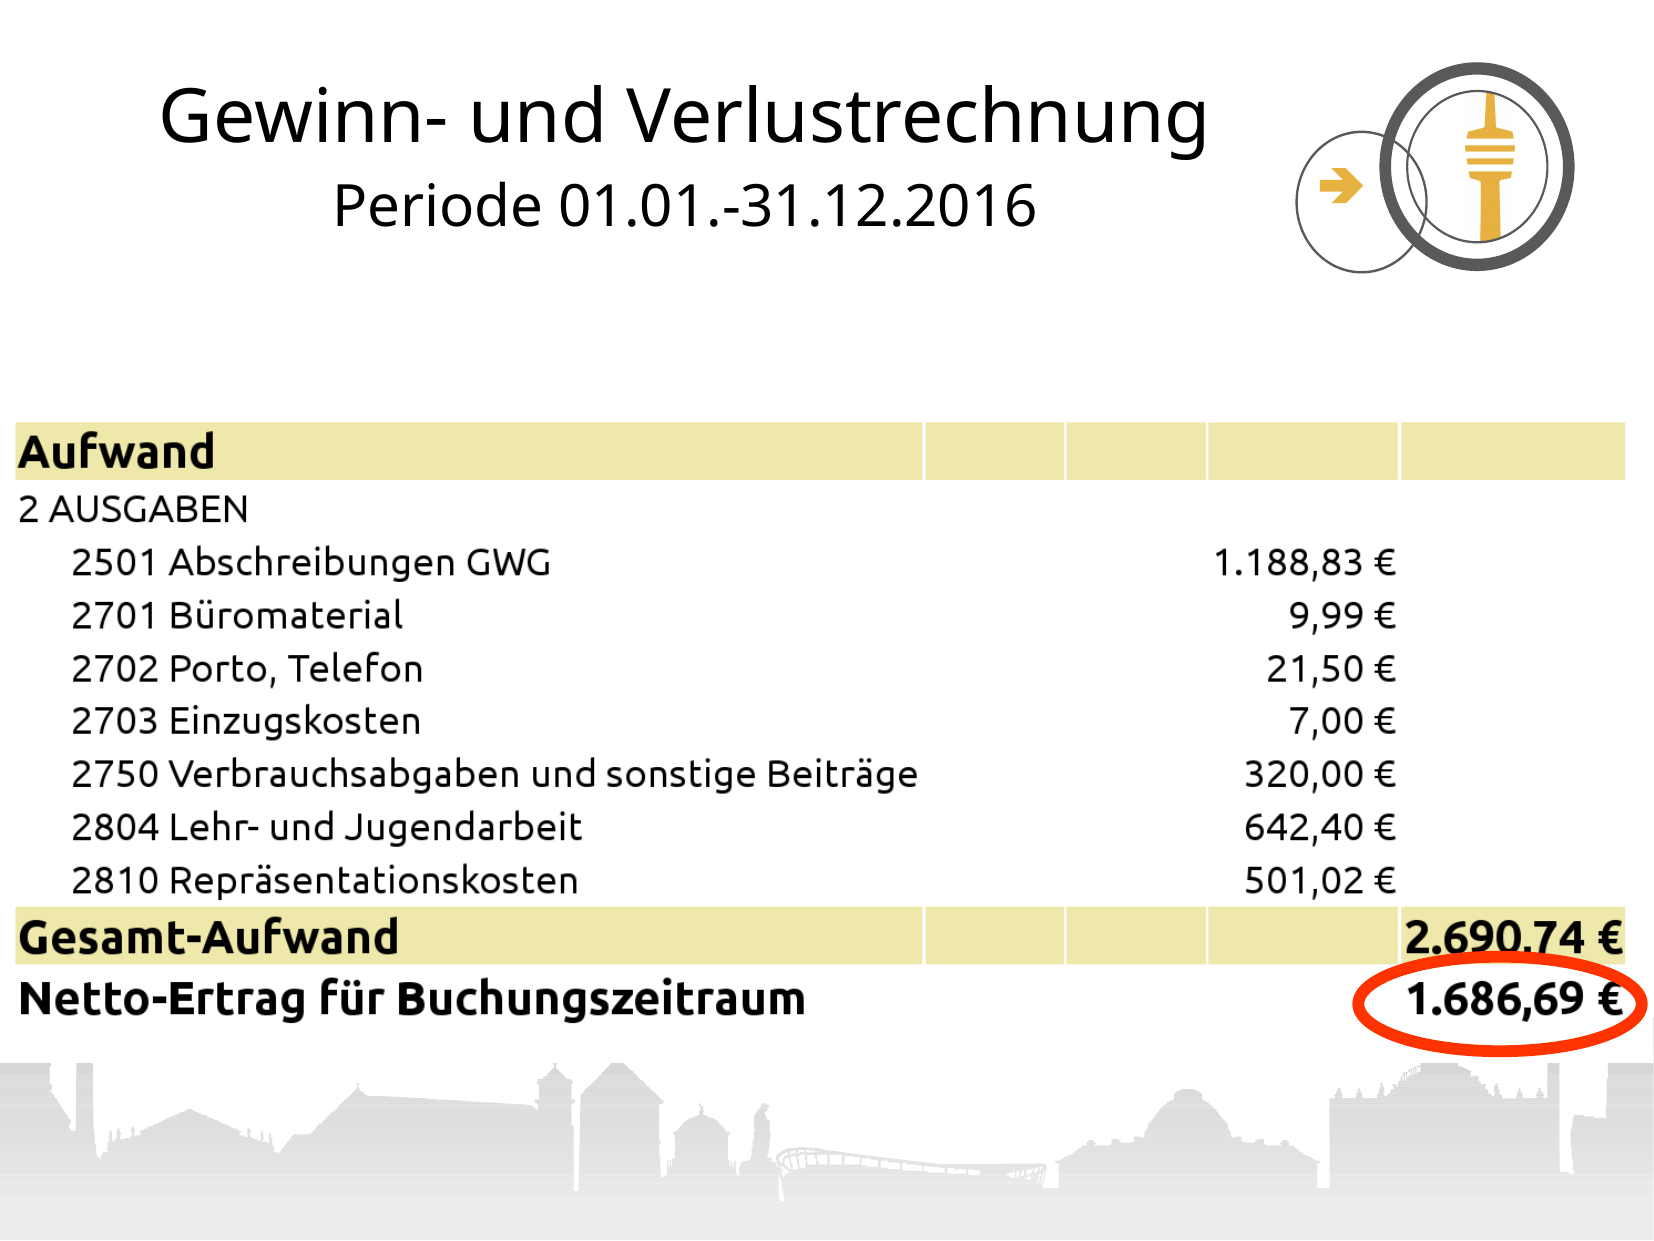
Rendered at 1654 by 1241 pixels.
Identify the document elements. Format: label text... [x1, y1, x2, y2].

picture [0, 408, 1654, 1063]
title Gewinn- und Verlustrechnung Periode 01.01.-31.12.2016 [82, 49, 1288, 257]
